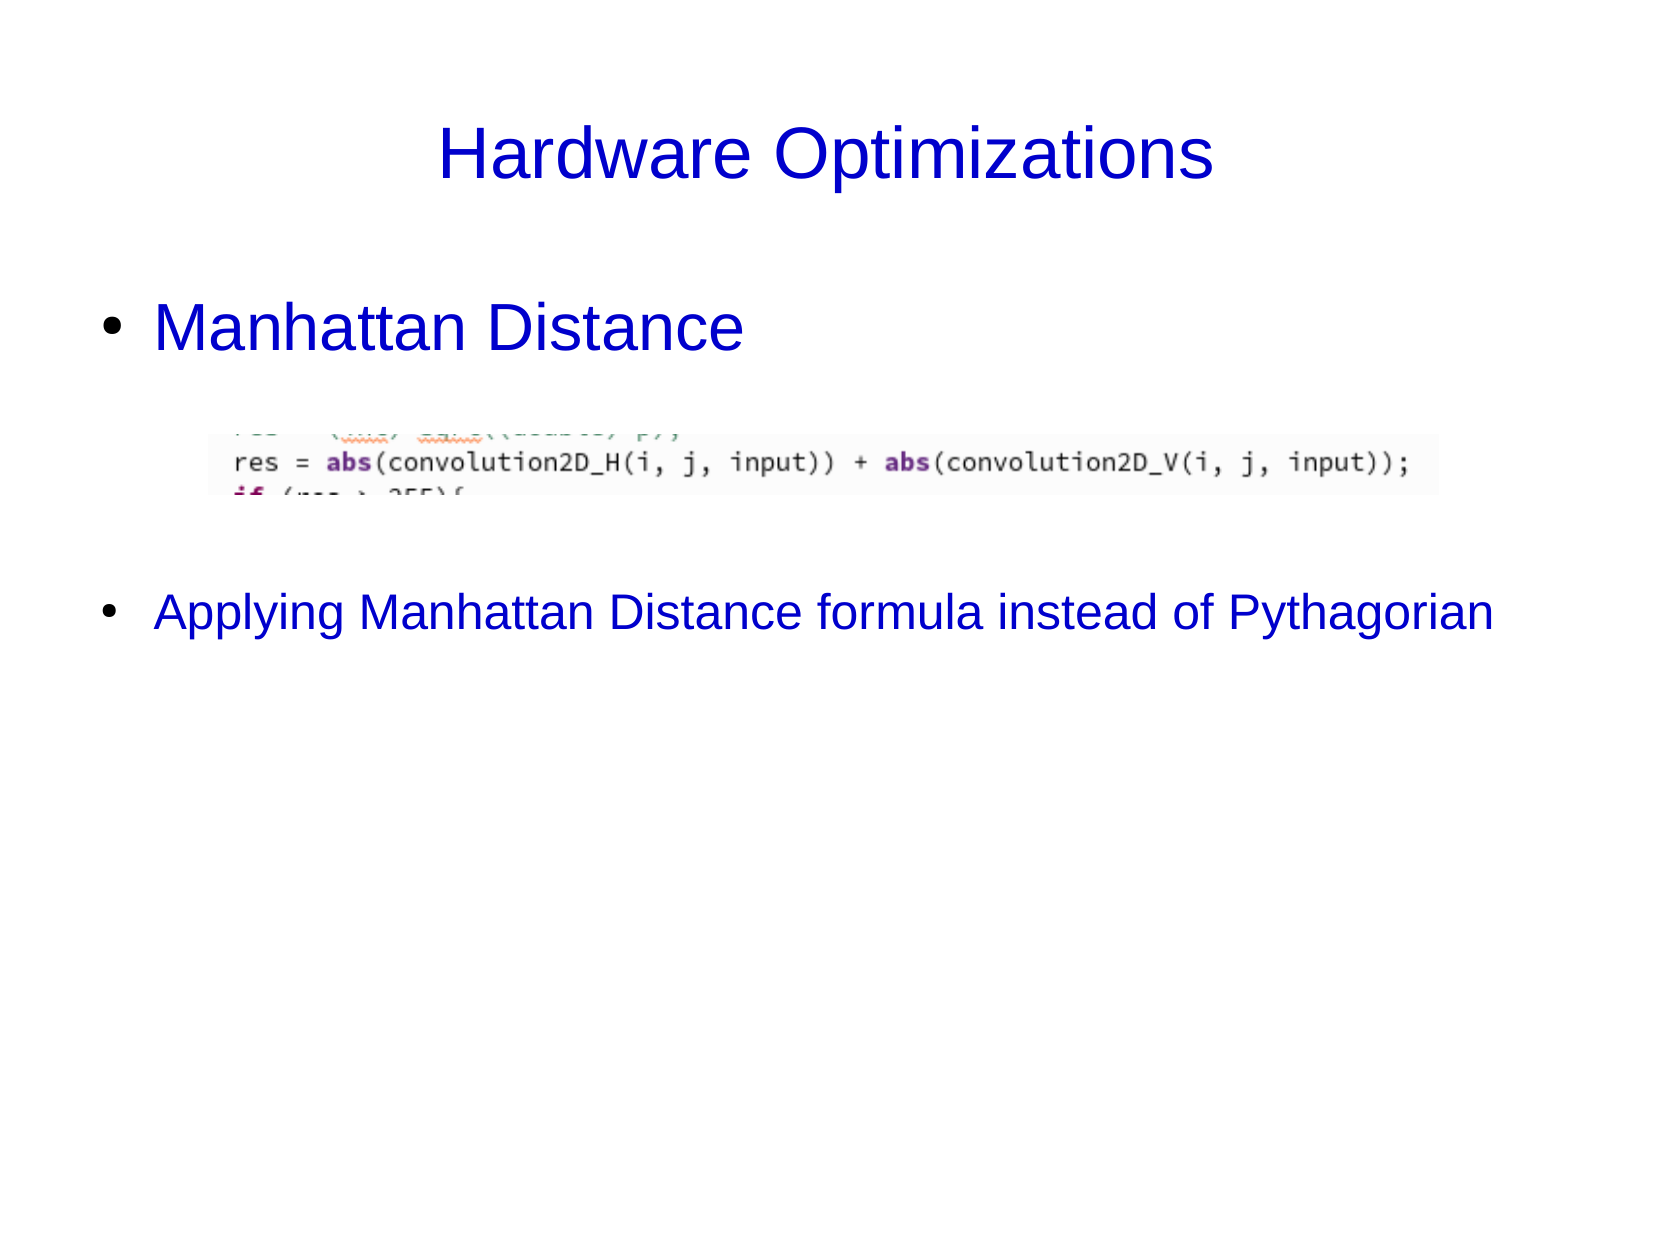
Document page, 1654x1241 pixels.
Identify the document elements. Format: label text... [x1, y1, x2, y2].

title Hardware Optimizations [82, 49, 1571, 257]
picture [208, 434, 1439, 496]
list Manhattan Distance Applying Manhattan Distance formula instead of Pythagorian [82, 290, 1571, 1010]
